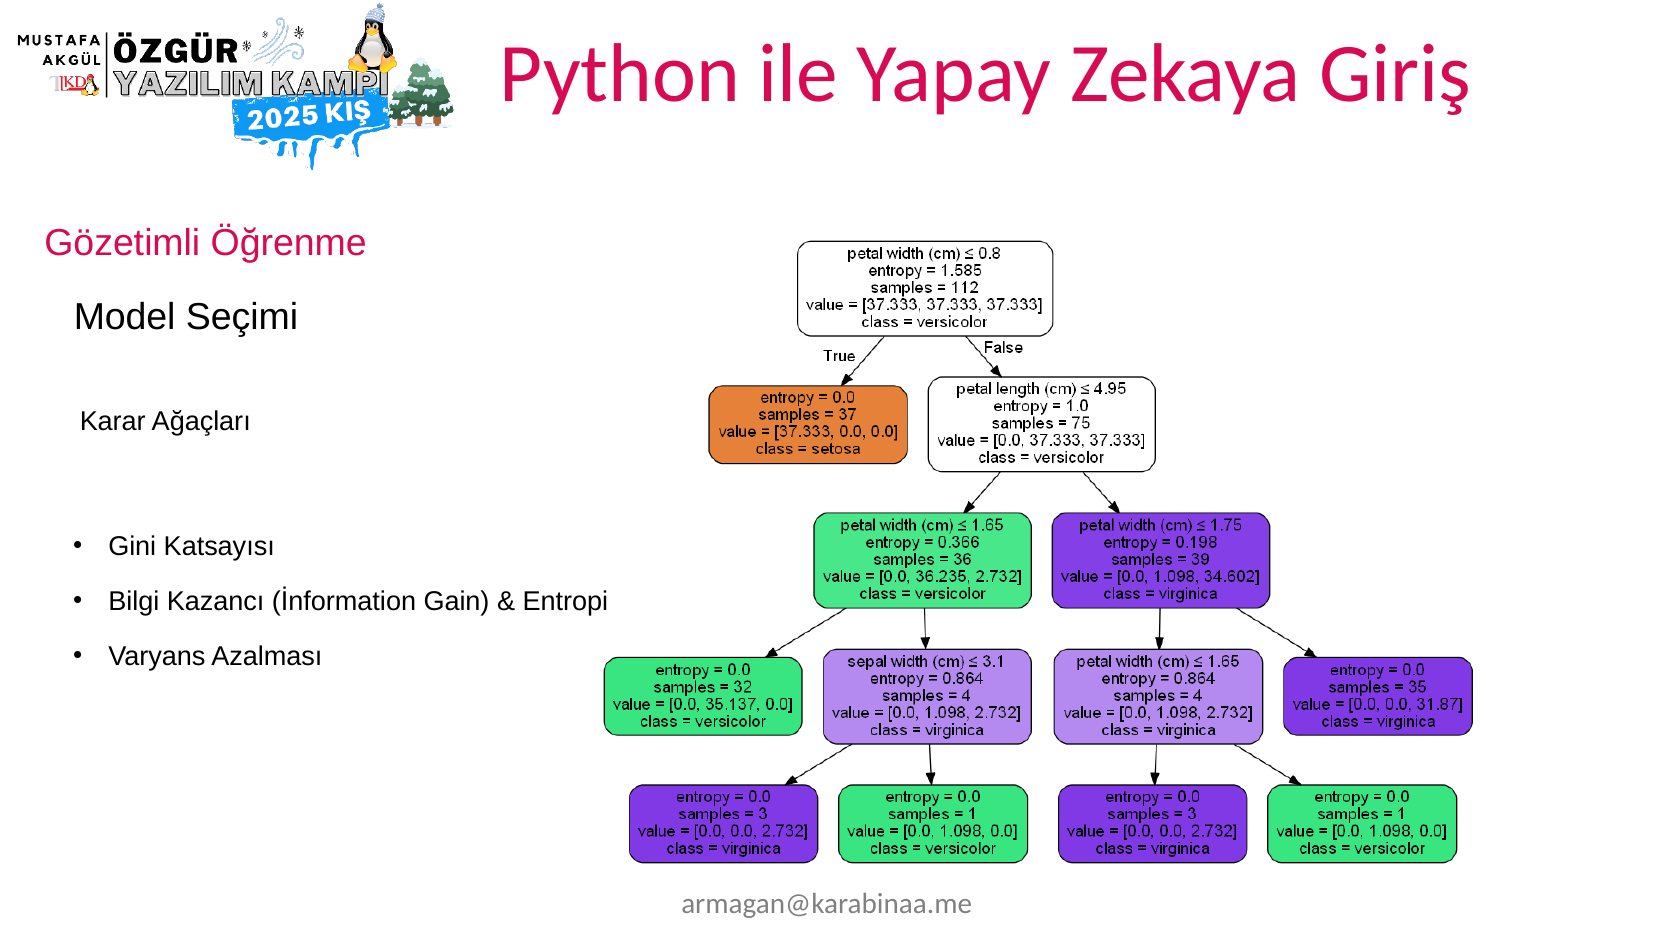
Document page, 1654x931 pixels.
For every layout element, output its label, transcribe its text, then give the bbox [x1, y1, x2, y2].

text_box armagan@karabinaa.me [0, 877, 1654, 928]
text_box Python ile Yapay Zekaya Giriş [484, 10, 1654, 126]
text_box Gözetimli Öğrenme [29, 213, 443, 271]
text_box Model Seçimi [59, 288, 384, 355]
picture [0, 0, 463, 177]
picture [599, 236, 1477, 867]
text_box Gini Katsayısı Bilgi Kazancı (İnformation Gain) & Entropi Varyans Azalması [58, 523, 857, 709]
text_box Karar Ağaçları [29, 383, 414, 445]
